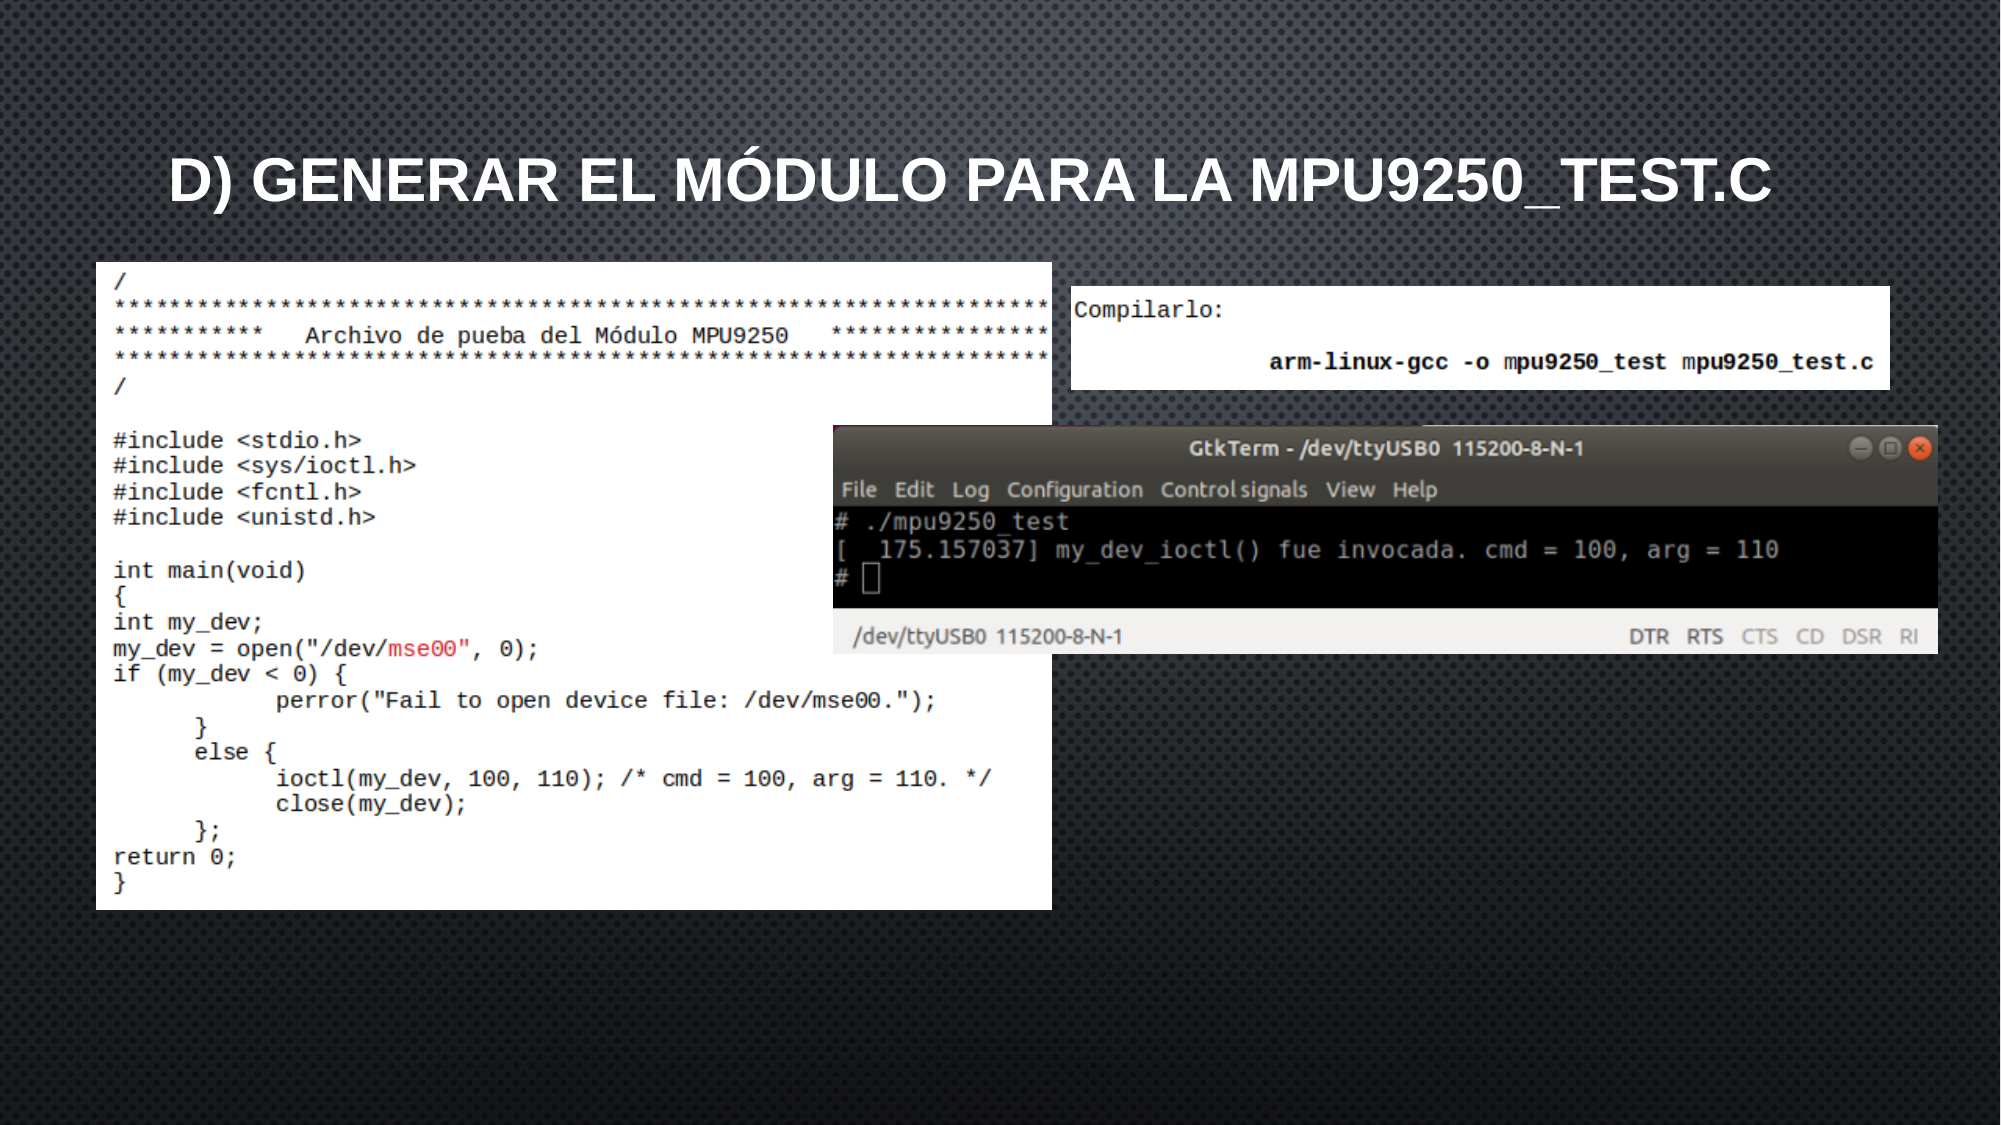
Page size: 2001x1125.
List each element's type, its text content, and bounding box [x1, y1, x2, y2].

title D) Generar el módulo para la MPU9250_test.c [153, 99, 1884, 255]
picture [0, 0, 2001, 1125]
